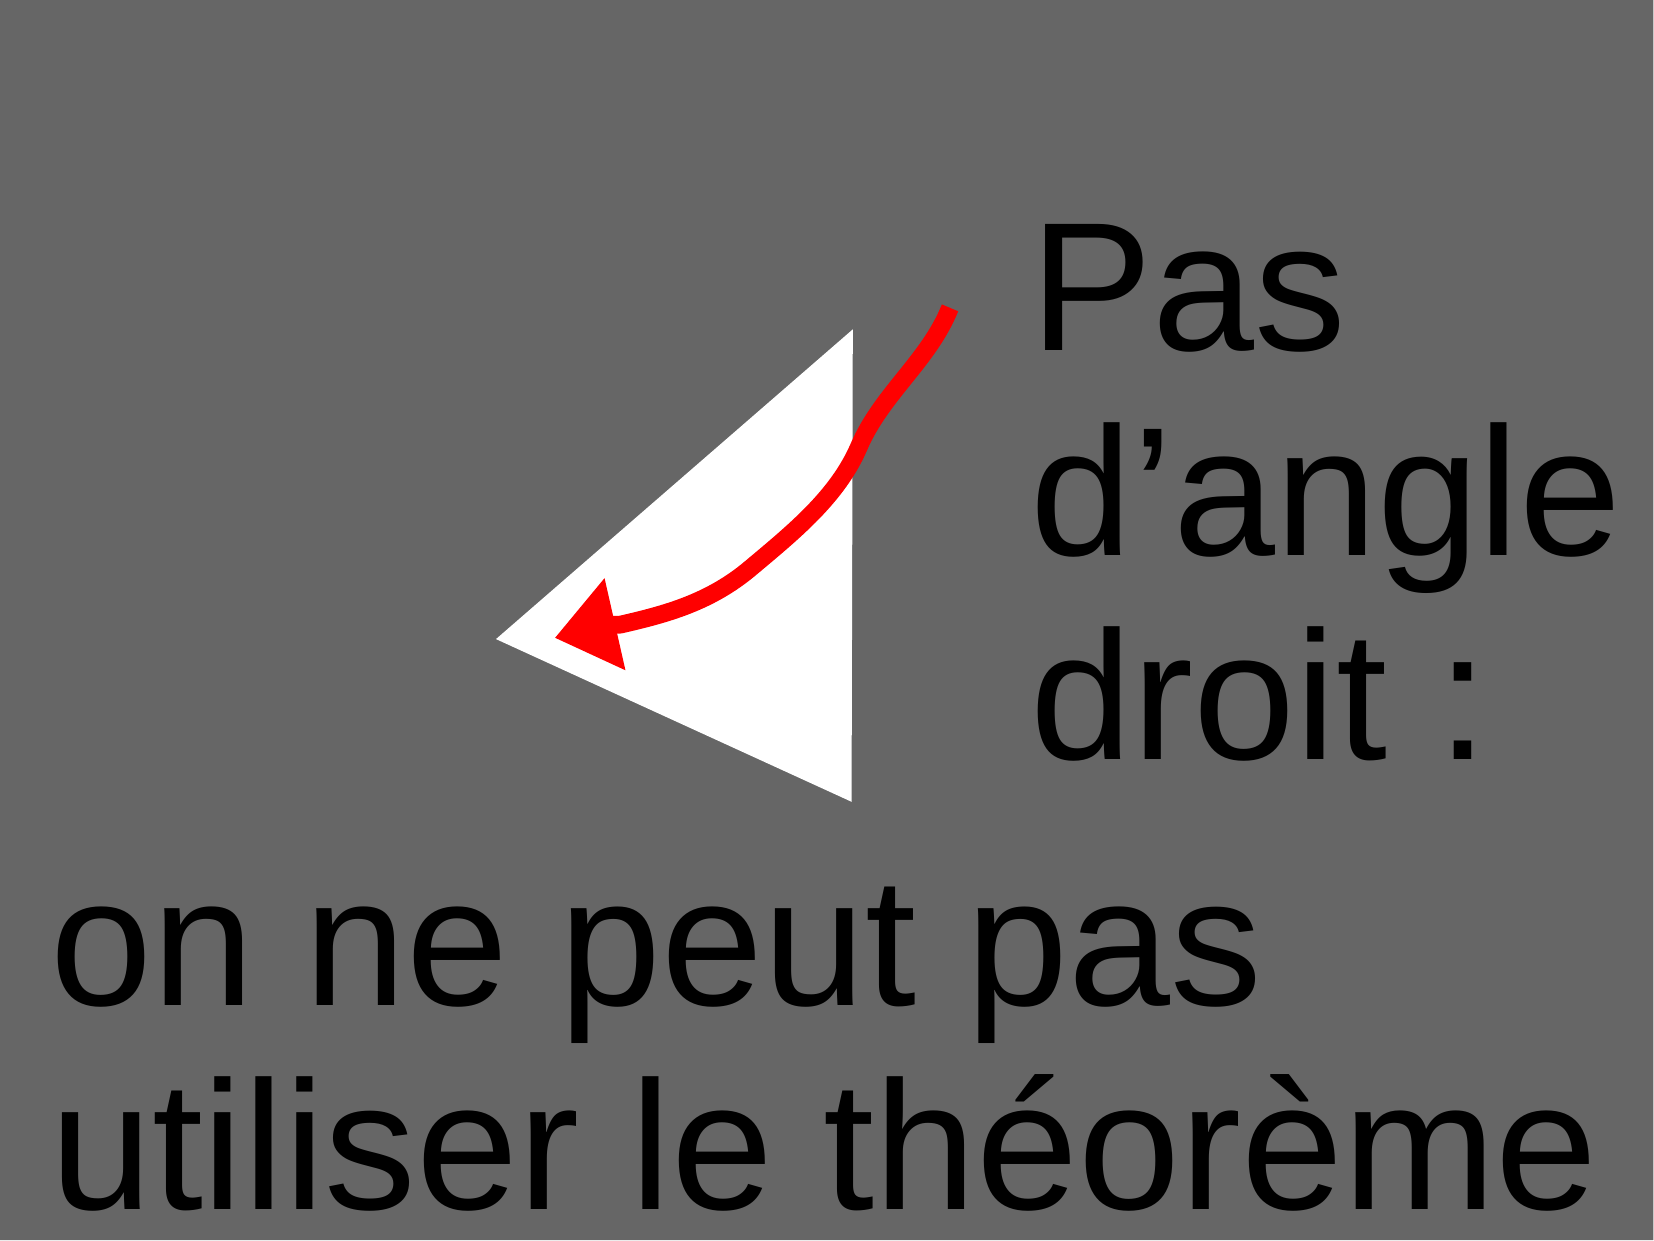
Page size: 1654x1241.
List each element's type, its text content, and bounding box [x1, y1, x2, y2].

text_box Pas d’angle droit : [1015, 177, 1637, 807]
text_box on ne peut pas utiliser le théorème [35, 831, 1646, 1241]
text_box [0, 0, 1654, 1241]
